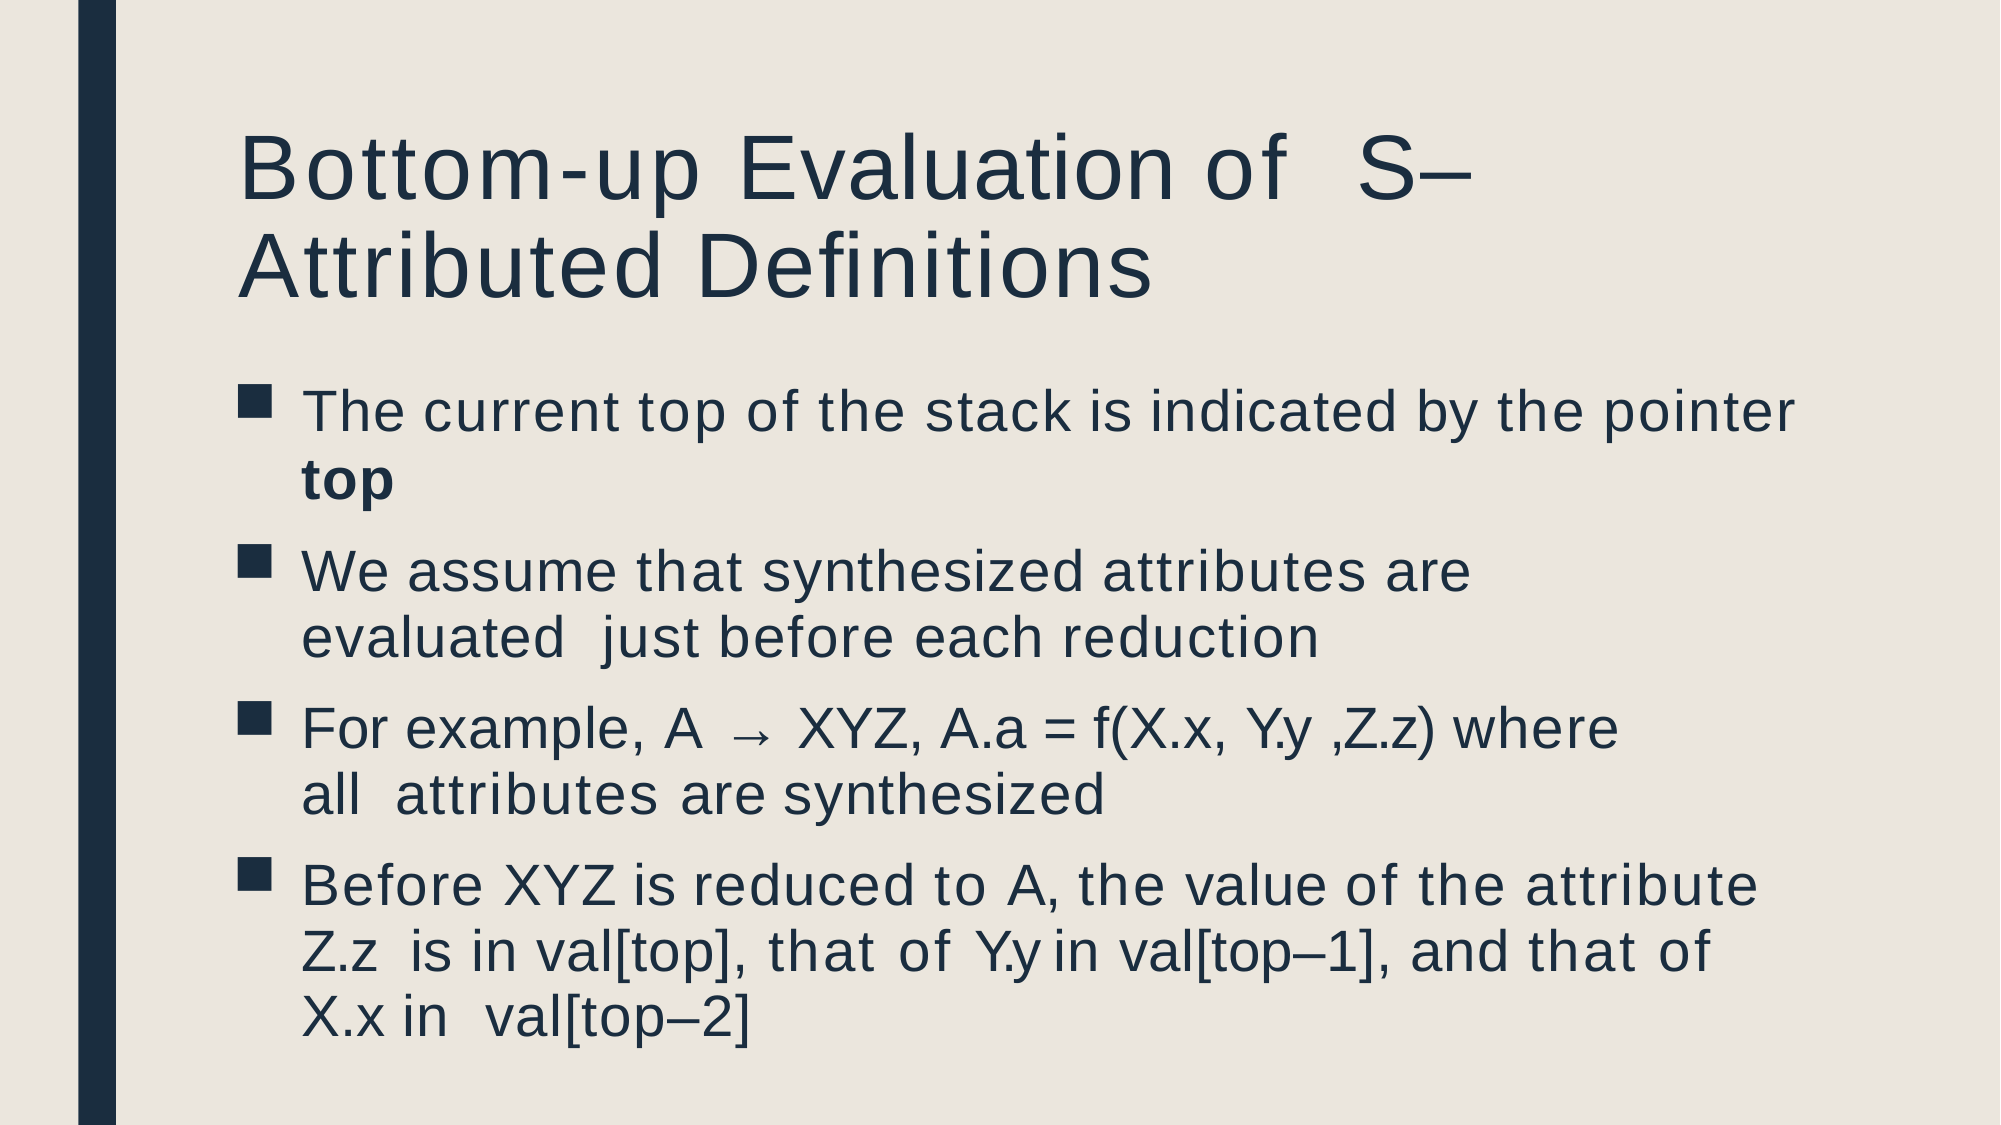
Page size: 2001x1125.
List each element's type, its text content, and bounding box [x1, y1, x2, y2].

text_box The current top of the stack is indicated by the pointer top We assume that synthesized attributes are evaluated just before each reduction For example, A → XYZ, A.a = f(X.x, Y.y ,Z.z) where all attributes are synthesized Before XYZ is reduced to A, the value of the attribute Z.z is in val[top], that of Y.y in val[top–1], and that of X.x in val[top–2] [230, 373, 1817, 1049]
title Bottom-up Evaluation of S–Attributed Deﬁnitions [236, 104, 1763, 316]
